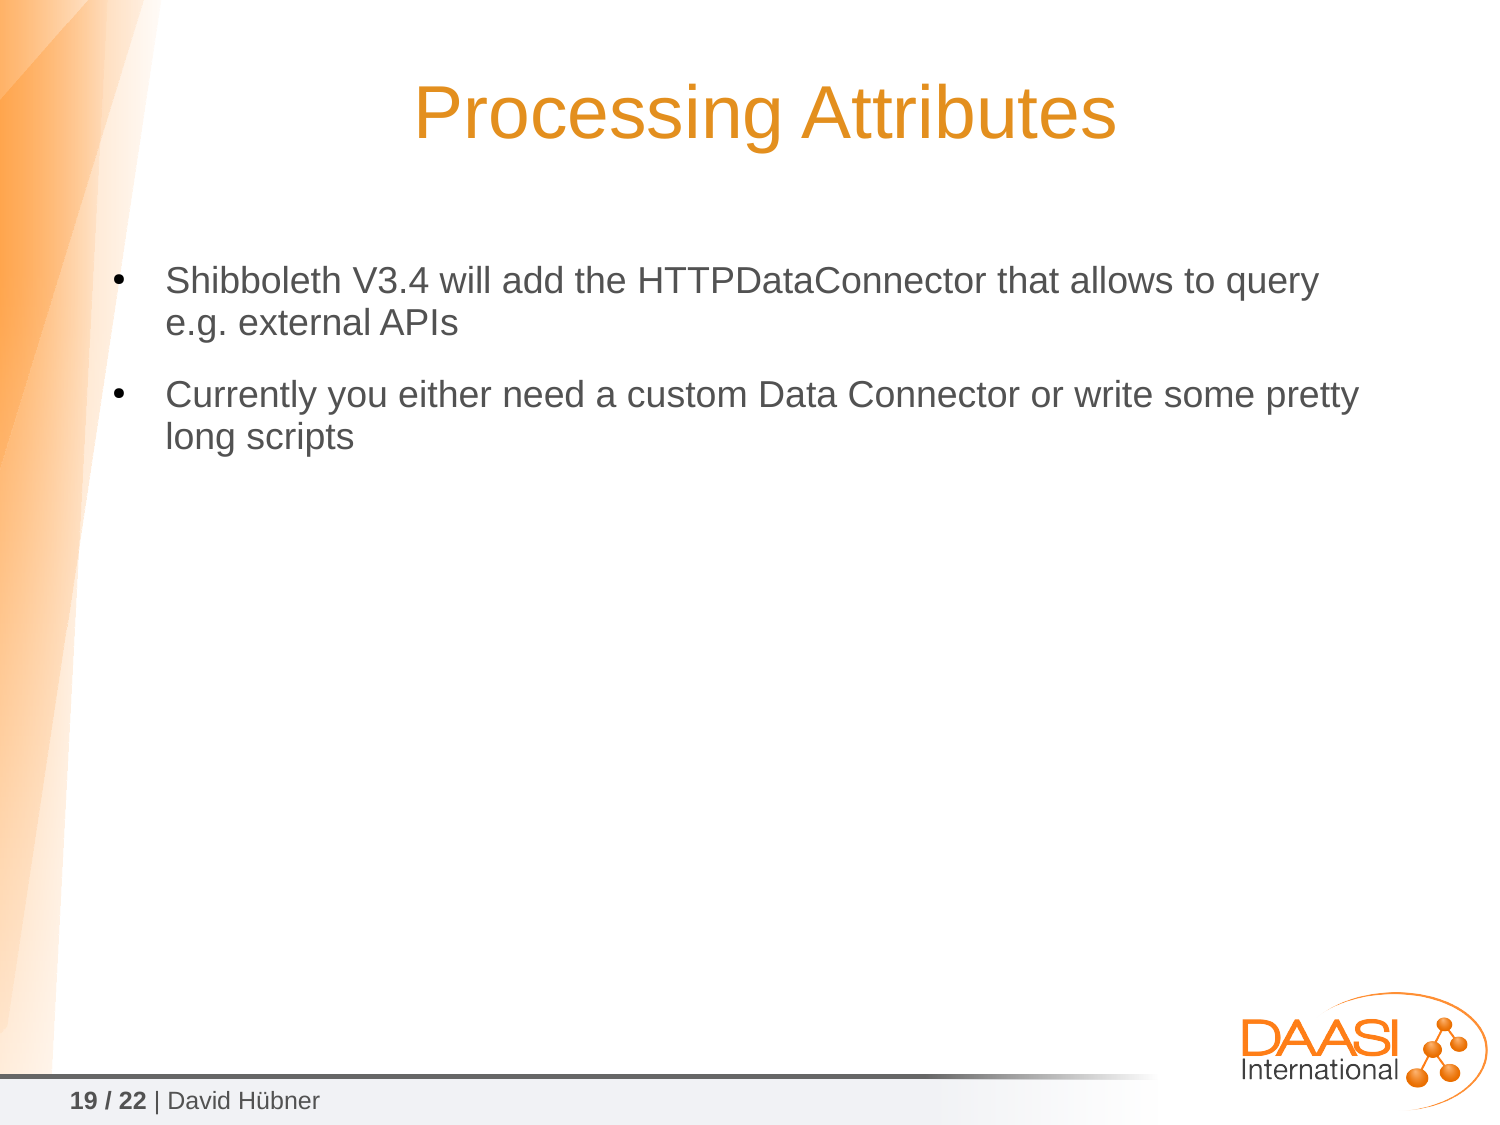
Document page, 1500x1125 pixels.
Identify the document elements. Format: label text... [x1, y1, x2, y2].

picture [1240, 992, 1500, 1111]
list Shibboleth V3.4 will add the HTTPDataConnector that allows to query e.g. external APIs Currently you either need a custom Data Connector or write some pretty long scripts [94, 259, 1371, 913]
title Processing Attributes [91, 48, 1441, 178]
